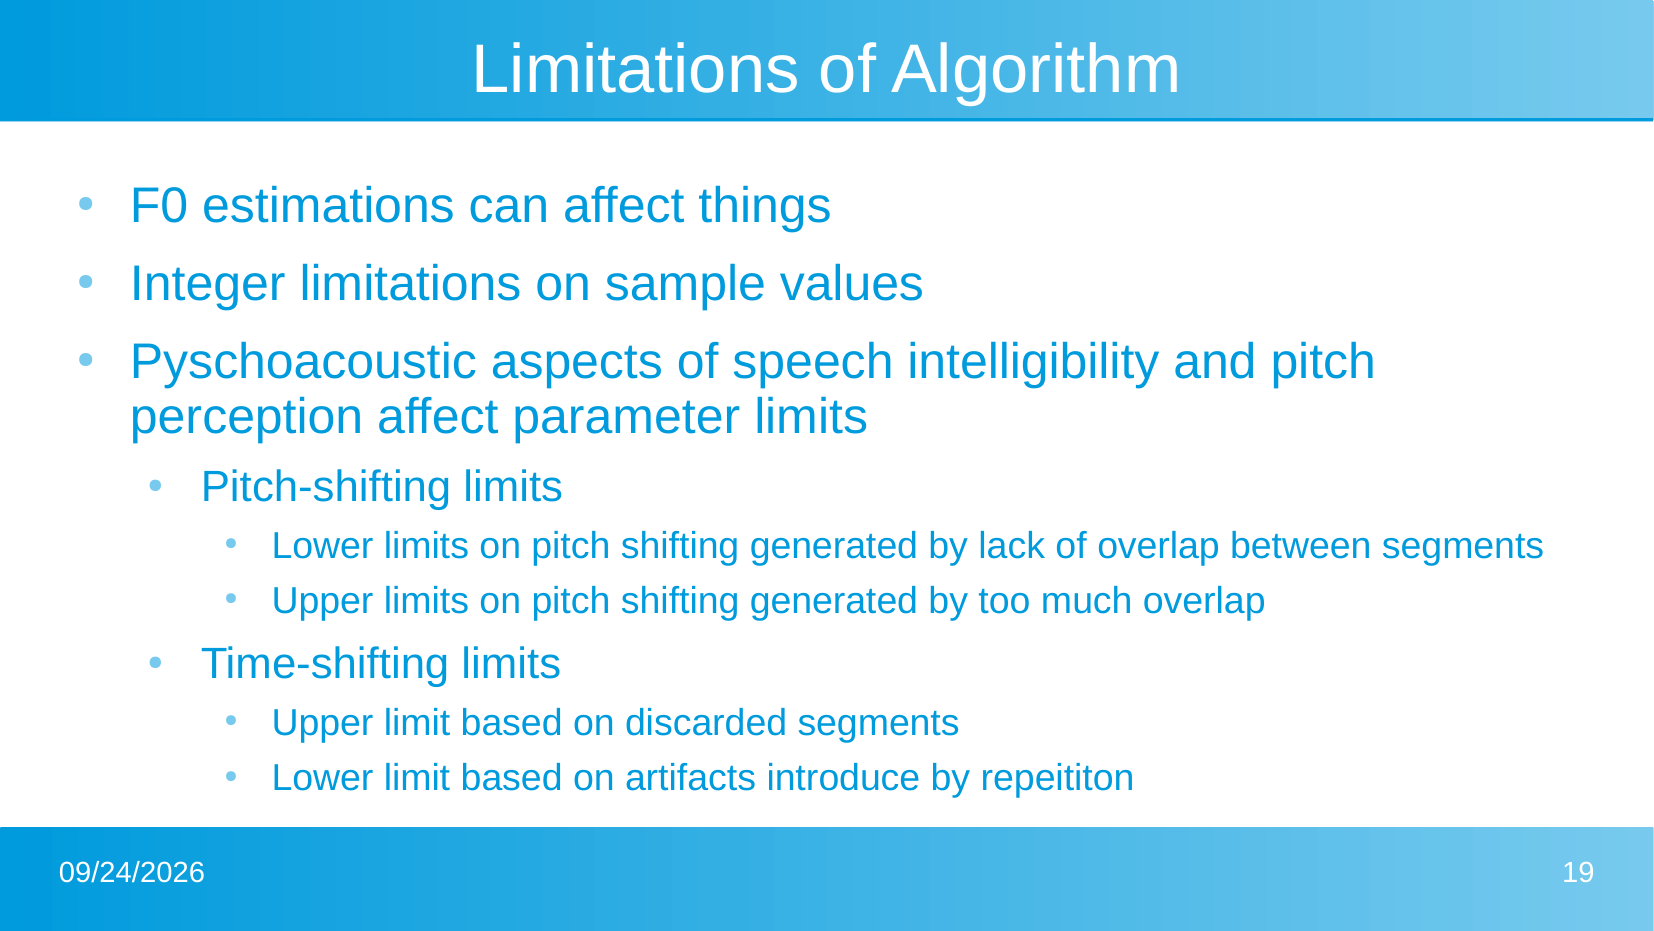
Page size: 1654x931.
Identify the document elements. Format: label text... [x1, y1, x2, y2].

title Limitations of Algorithm [59, 29, 1595, 108]
list F0 estimations can affect things Integer limitations on sample values Pyschoacoustic aspects of speech intelligibility and pitch perception affect parameter limits Pitch-shifting limits Lower limits on pitch shifting generated by lack of overlap between segments Upper limits on pitch shifting generated by too much overlap Time-shifting limits Upper limit based on discarded segments Lower limit based on artifacts introduce by repeititon [59, 177, 1595, 768]
